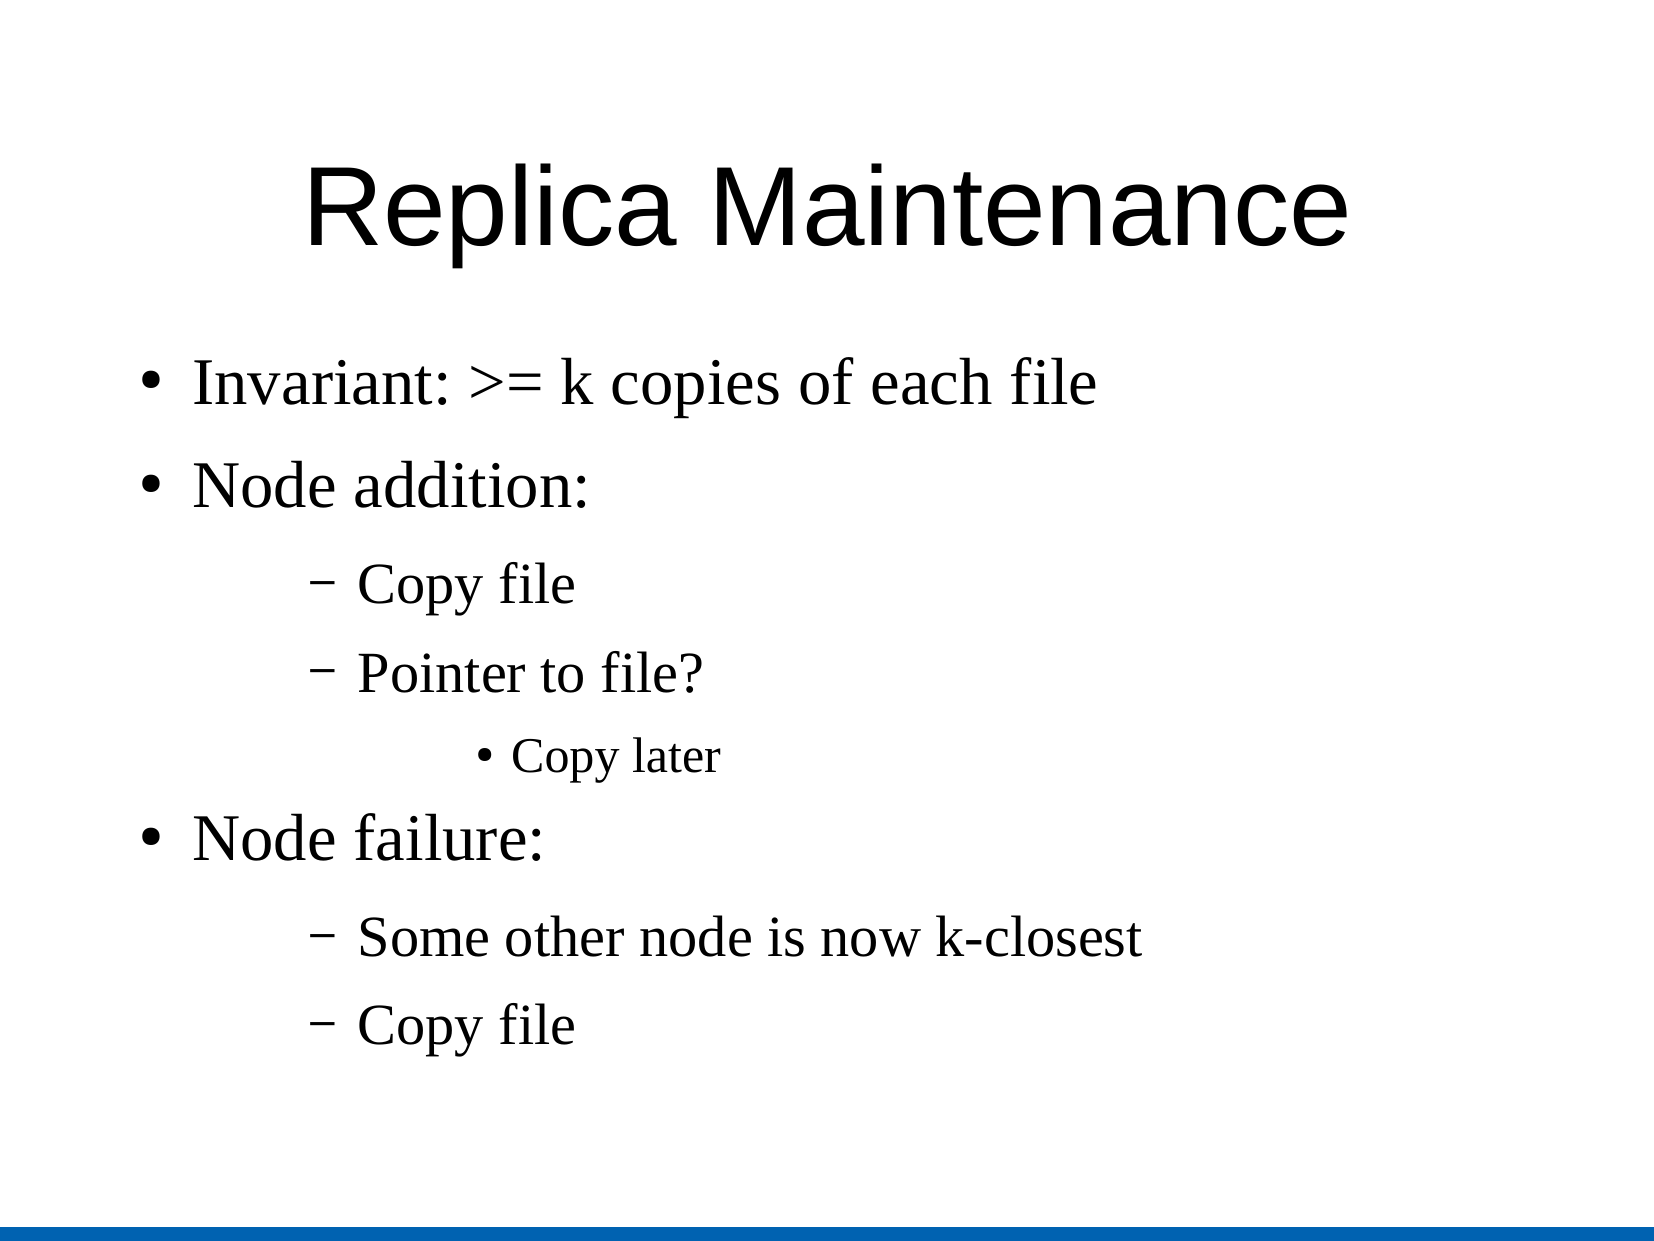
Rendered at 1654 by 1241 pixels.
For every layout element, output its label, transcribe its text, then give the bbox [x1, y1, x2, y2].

list Invariant: >= k copies of each file Node addition: Copy file Pointer to file? Copy later Node failure: Some other node is now k-closest Copy file [121, 344, 1533, 1221]
title Replica Maintenance [121, 102, 1533, 311]
